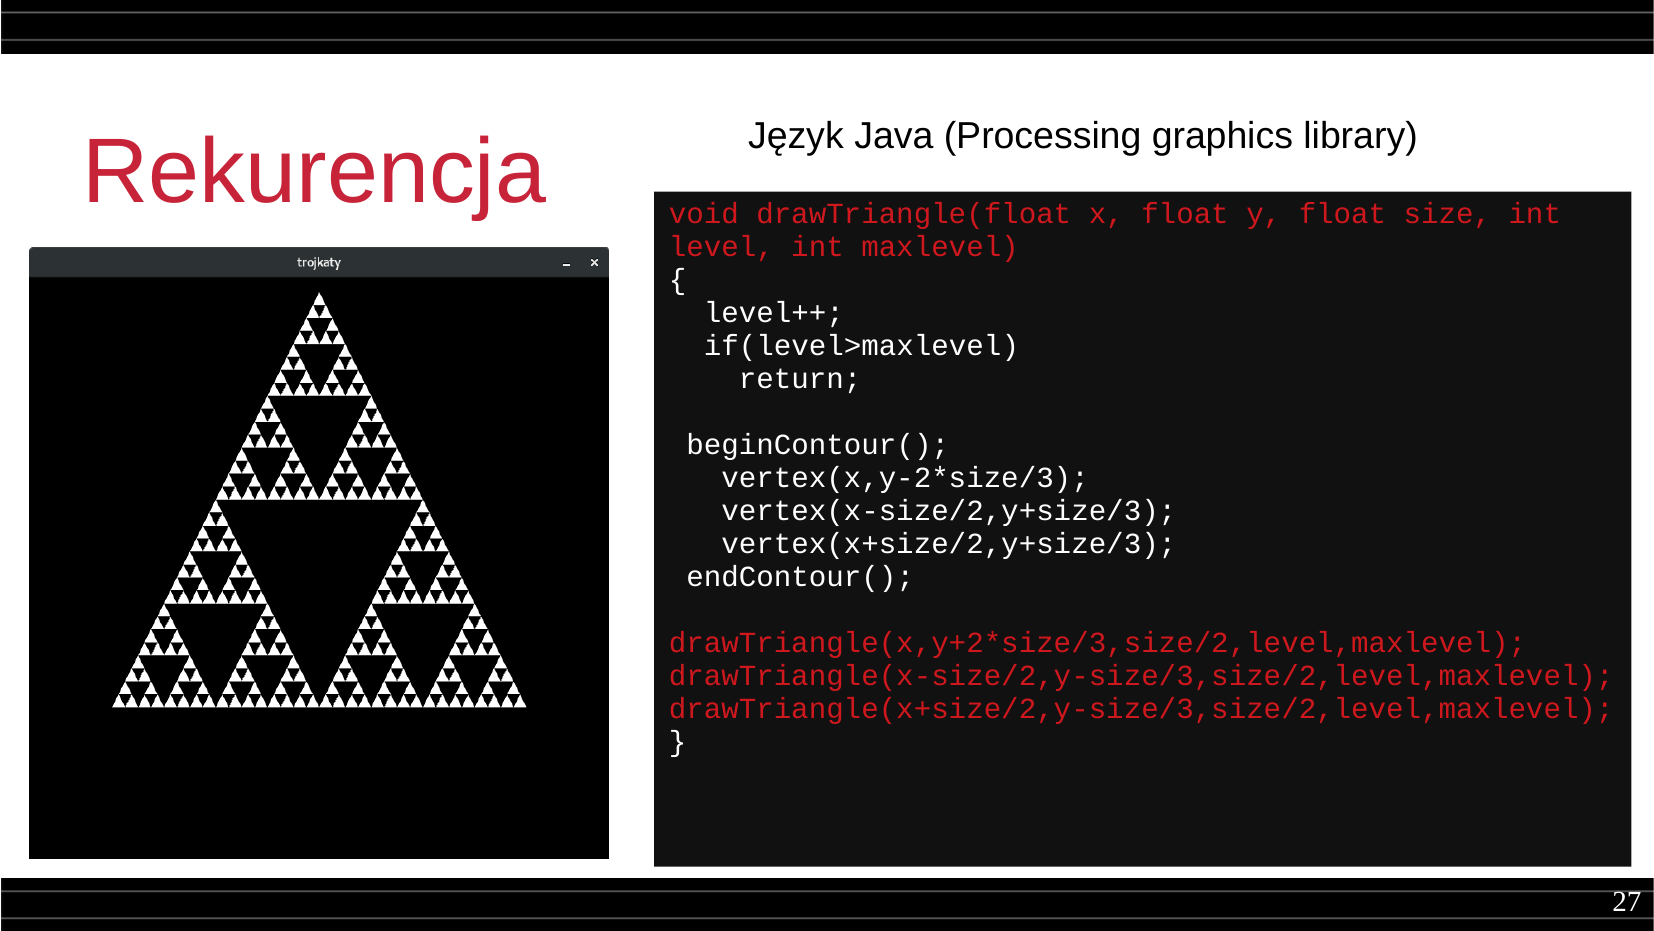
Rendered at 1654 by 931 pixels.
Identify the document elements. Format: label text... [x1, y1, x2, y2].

text_box void drawTriangle(float x, float y, float size, int level, int maxlevel) { level++; if(level>maxlevel) return; beginContour(); vertex(x,y-2*size/3); vertex(x-size/2,y+size/3); vertex(x+size/2,y+size/3); endContour(); drawTriangle(x,y+2*size/3,size/2,level,maxlevel); drawTriangle(x-size/2,y-size/3,size/2,level,maxlevel); drawTriangle(x+size/2,y-size/3,size/2,level,maxlevel); } [654, 191, 1632, 867]
title Rekurencja [82, 92, 1571, 249]
text_box Język Java (Processing graphics library) [733, 107, 1453, 207]
picture [29, 247, 609, 859]
picture [1, 878, 1654, 931]
picture [1, 0, 1654, 54]
